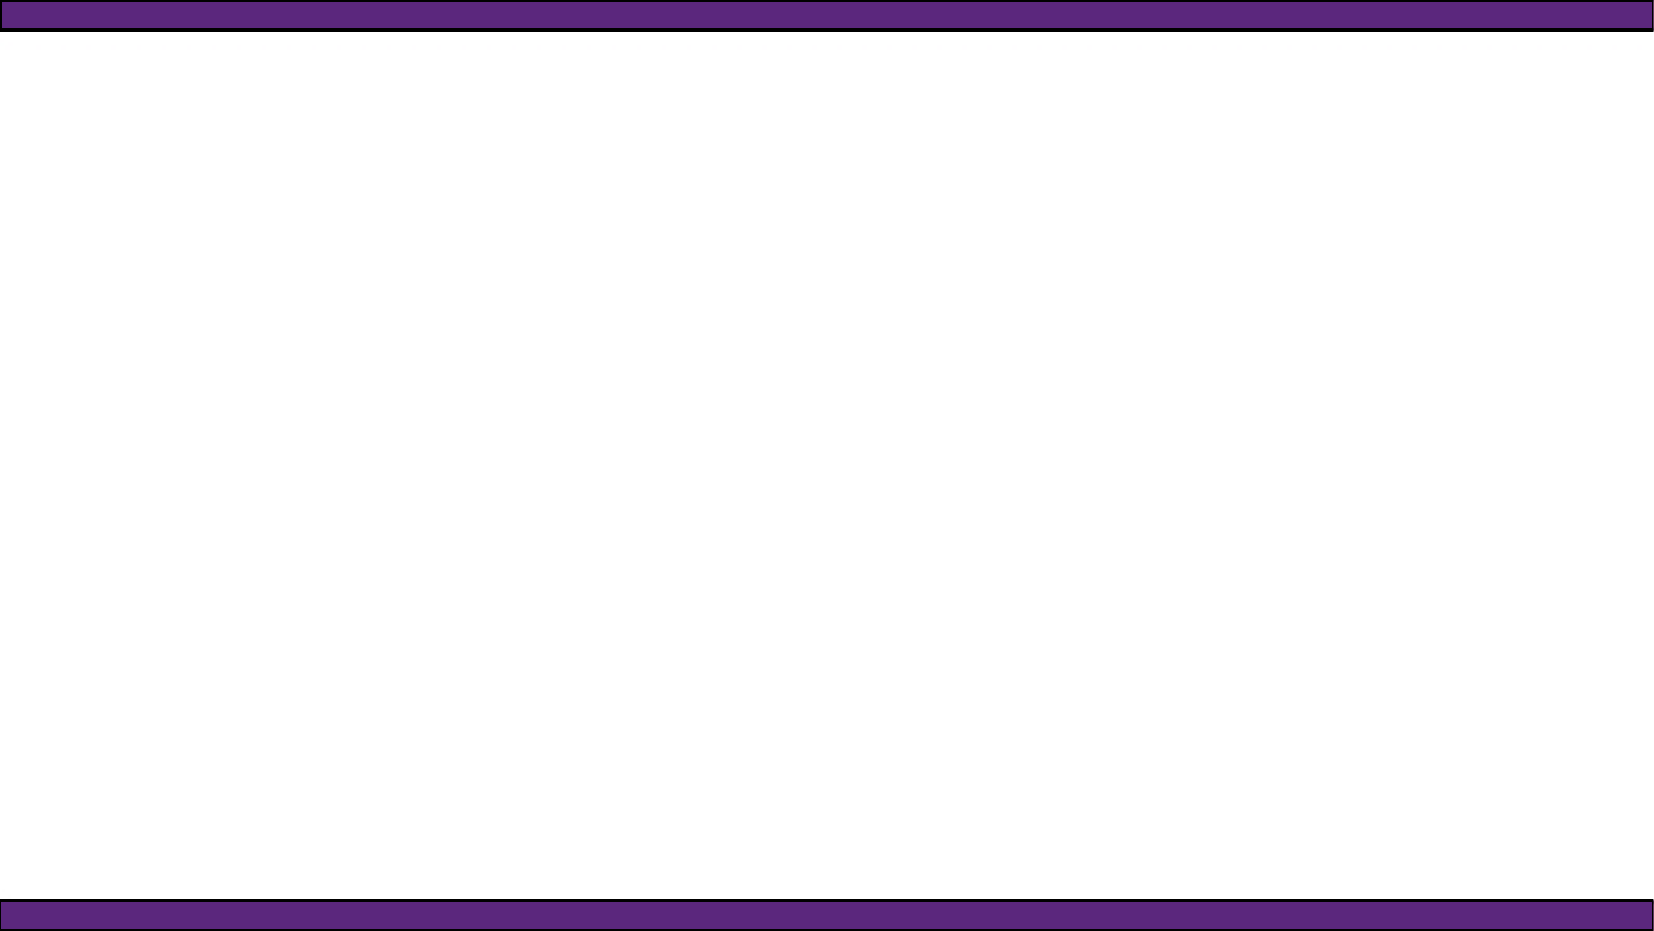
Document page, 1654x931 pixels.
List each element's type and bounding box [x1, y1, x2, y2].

picture [0, 31, 1654, 900]
text_box [0, 900, 1654, 931]
text_box [0, 0, 1654, 31]
